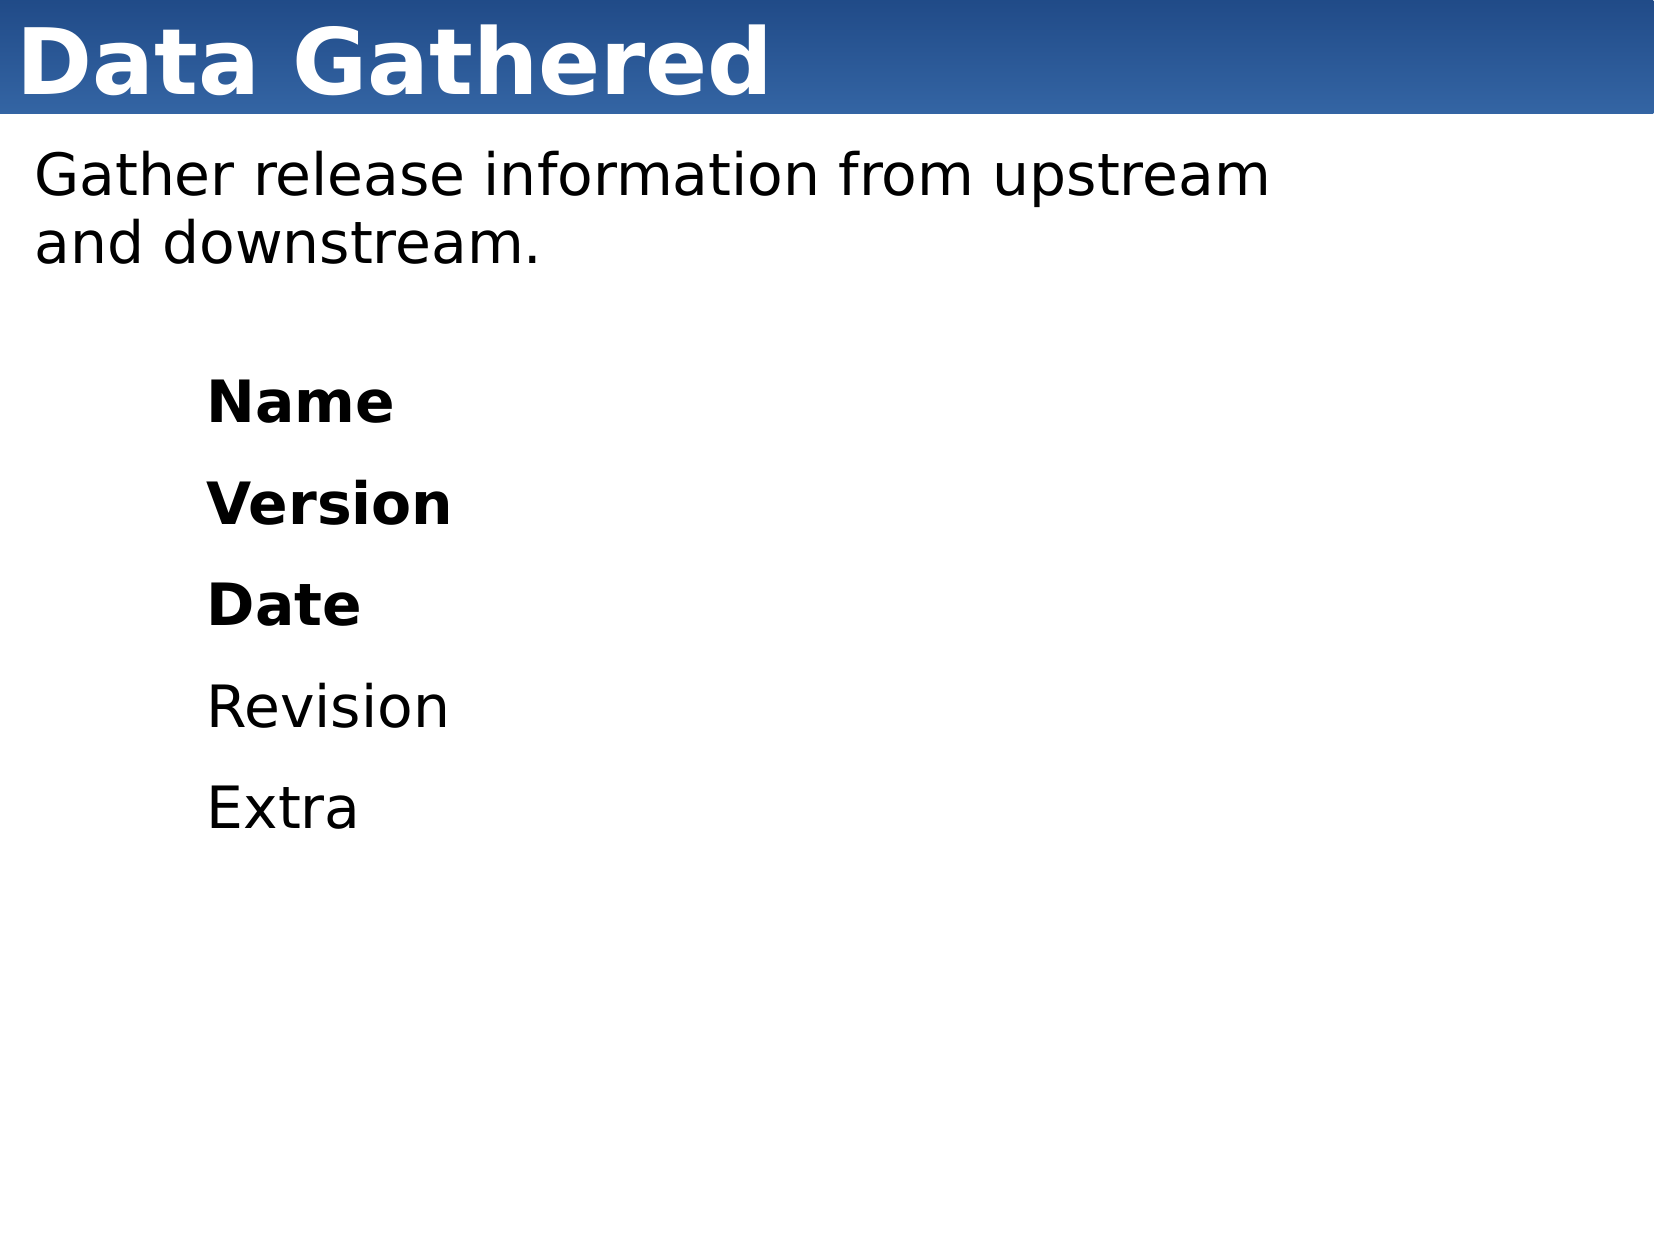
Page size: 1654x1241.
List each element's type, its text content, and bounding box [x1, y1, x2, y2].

text_box Gather release information from upstream and downstream. [19, 134, 1287, 285]
text_box [0, 0, 1654, 114]
text_box Data Gathered [1, 2, 790, 124]
text_box Name Version Date Revision Extra [192, 327, 489, 817]
